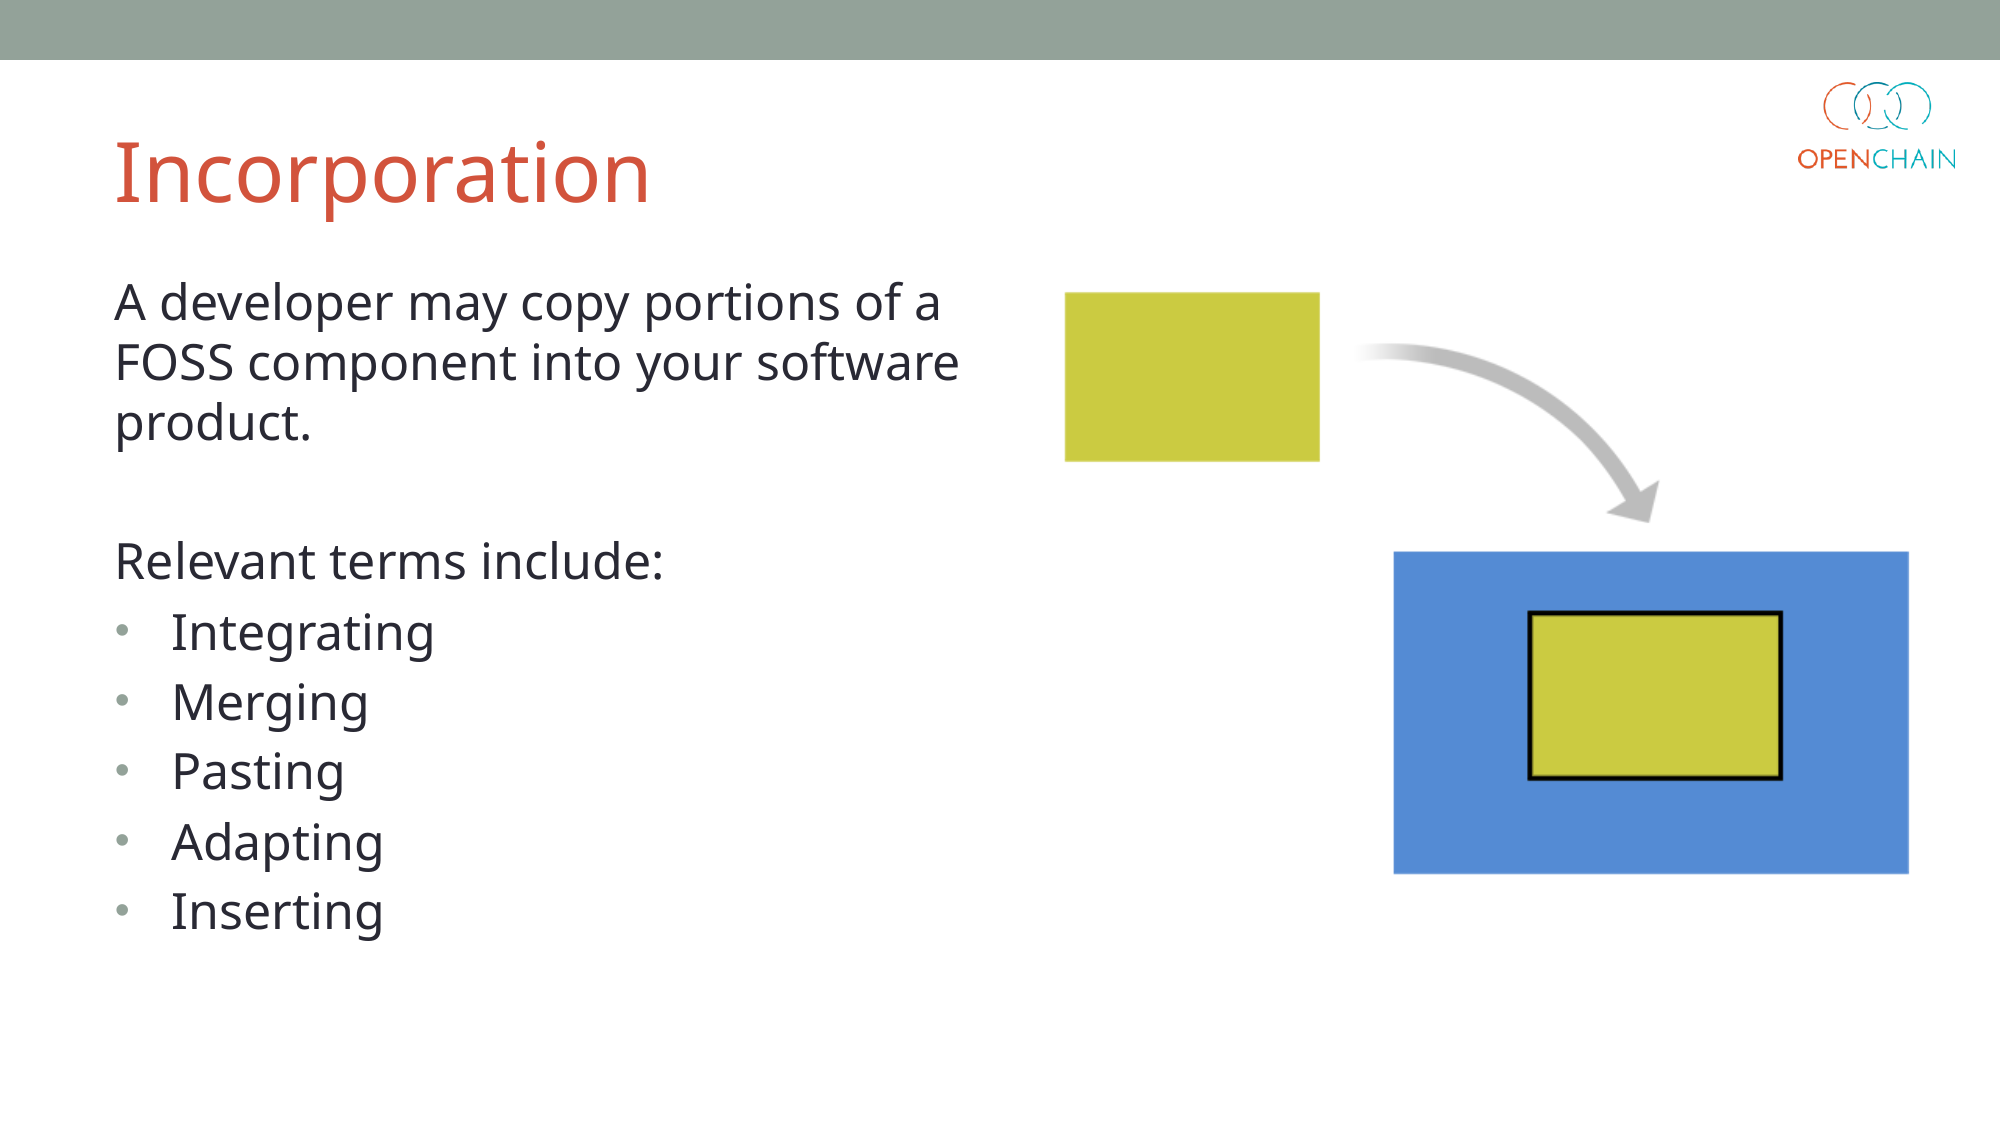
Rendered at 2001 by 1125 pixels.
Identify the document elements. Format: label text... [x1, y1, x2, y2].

list A developer may copy portions of a FOSS component into your software product. Relevant terms include: Integrating Merging Pasting Adapting Inserting [99, 262, 1026, 1063]
picture [873, 225, 2000, 928]
title Incorporation [99, 87, 1900, 250]
picture [1798, 82, 1955, 169]
